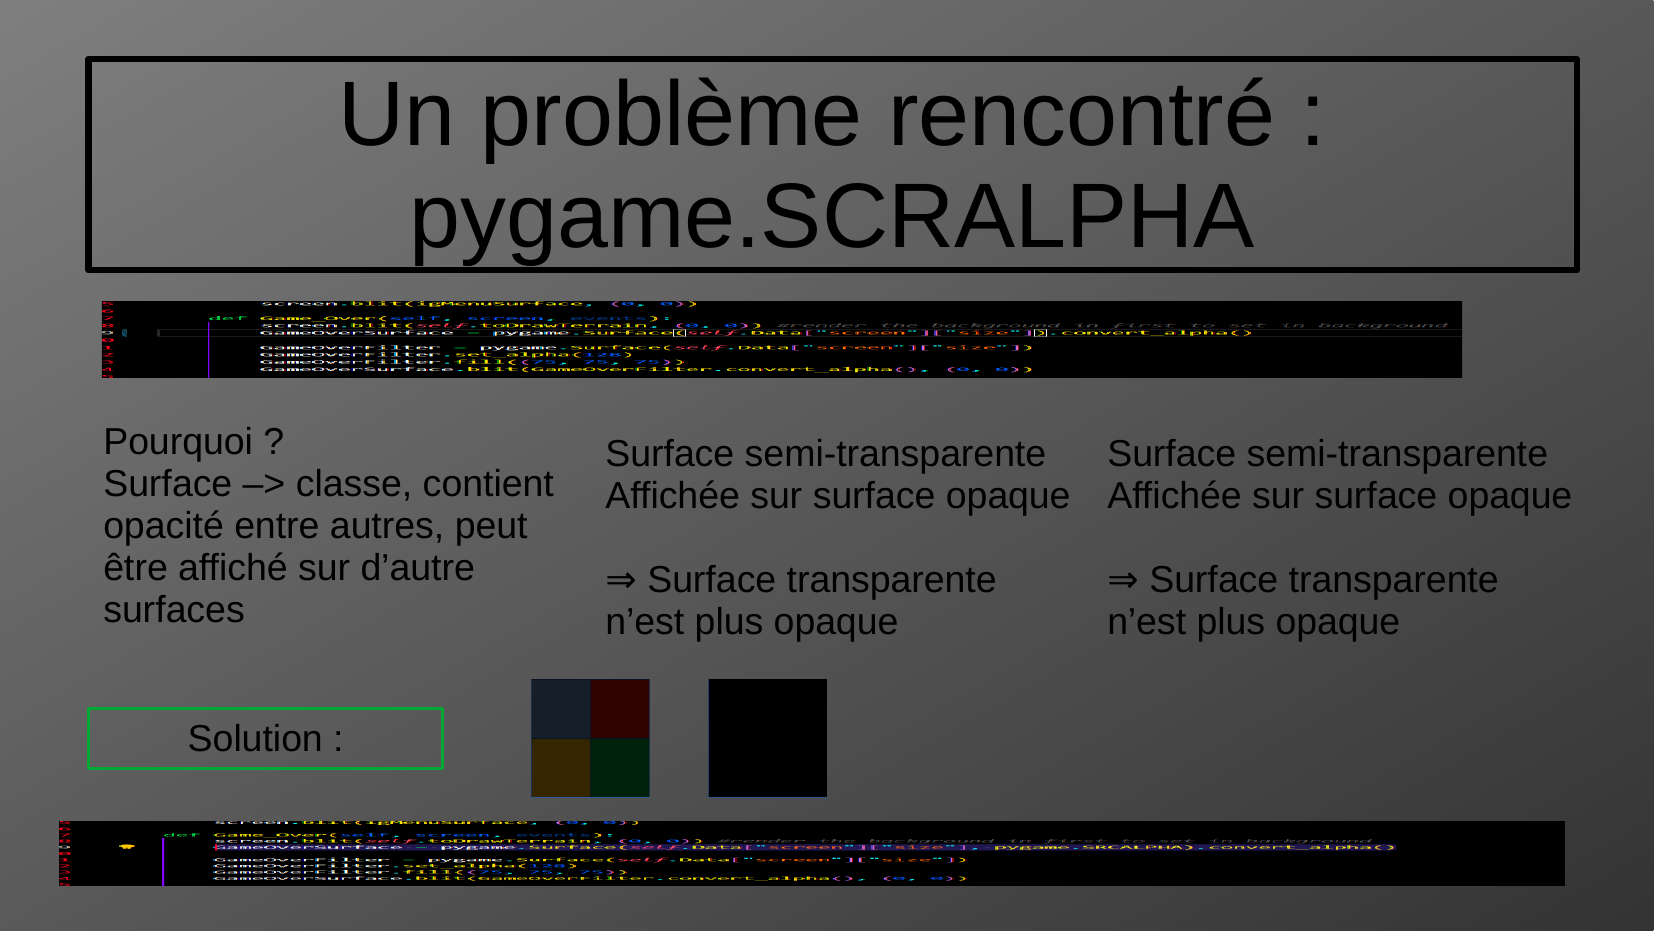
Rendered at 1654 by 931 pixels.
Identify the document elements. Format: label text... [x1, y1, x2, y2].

picture [59, 821, 1565, 886]
text_box Pourquoi ? Surface –> classe, contient opacité entre autres, peut être affiché sur d’autre surfaces [88, 413, 591, 639]
title Un problème rencontré : pygame.SCRALPHA [88, 59, 1577, 271]
text_box Surface semi-transparente Affichée sur surface opaque ⇒ Surface transparente n’est plus opaque [1092, 424, 1595, 650]
text_box [531, 679, 650, 798]
text_box Surface semi-transparente Affichée sur surface opaque ⇒ Surface transparente n’est plus opaque [590, 424, 1092, 650]
text_box [708, 679, 827, 798]
picture [101, 301, 1463, 378]
text_box Solution : [88, 708, 443, 769]
